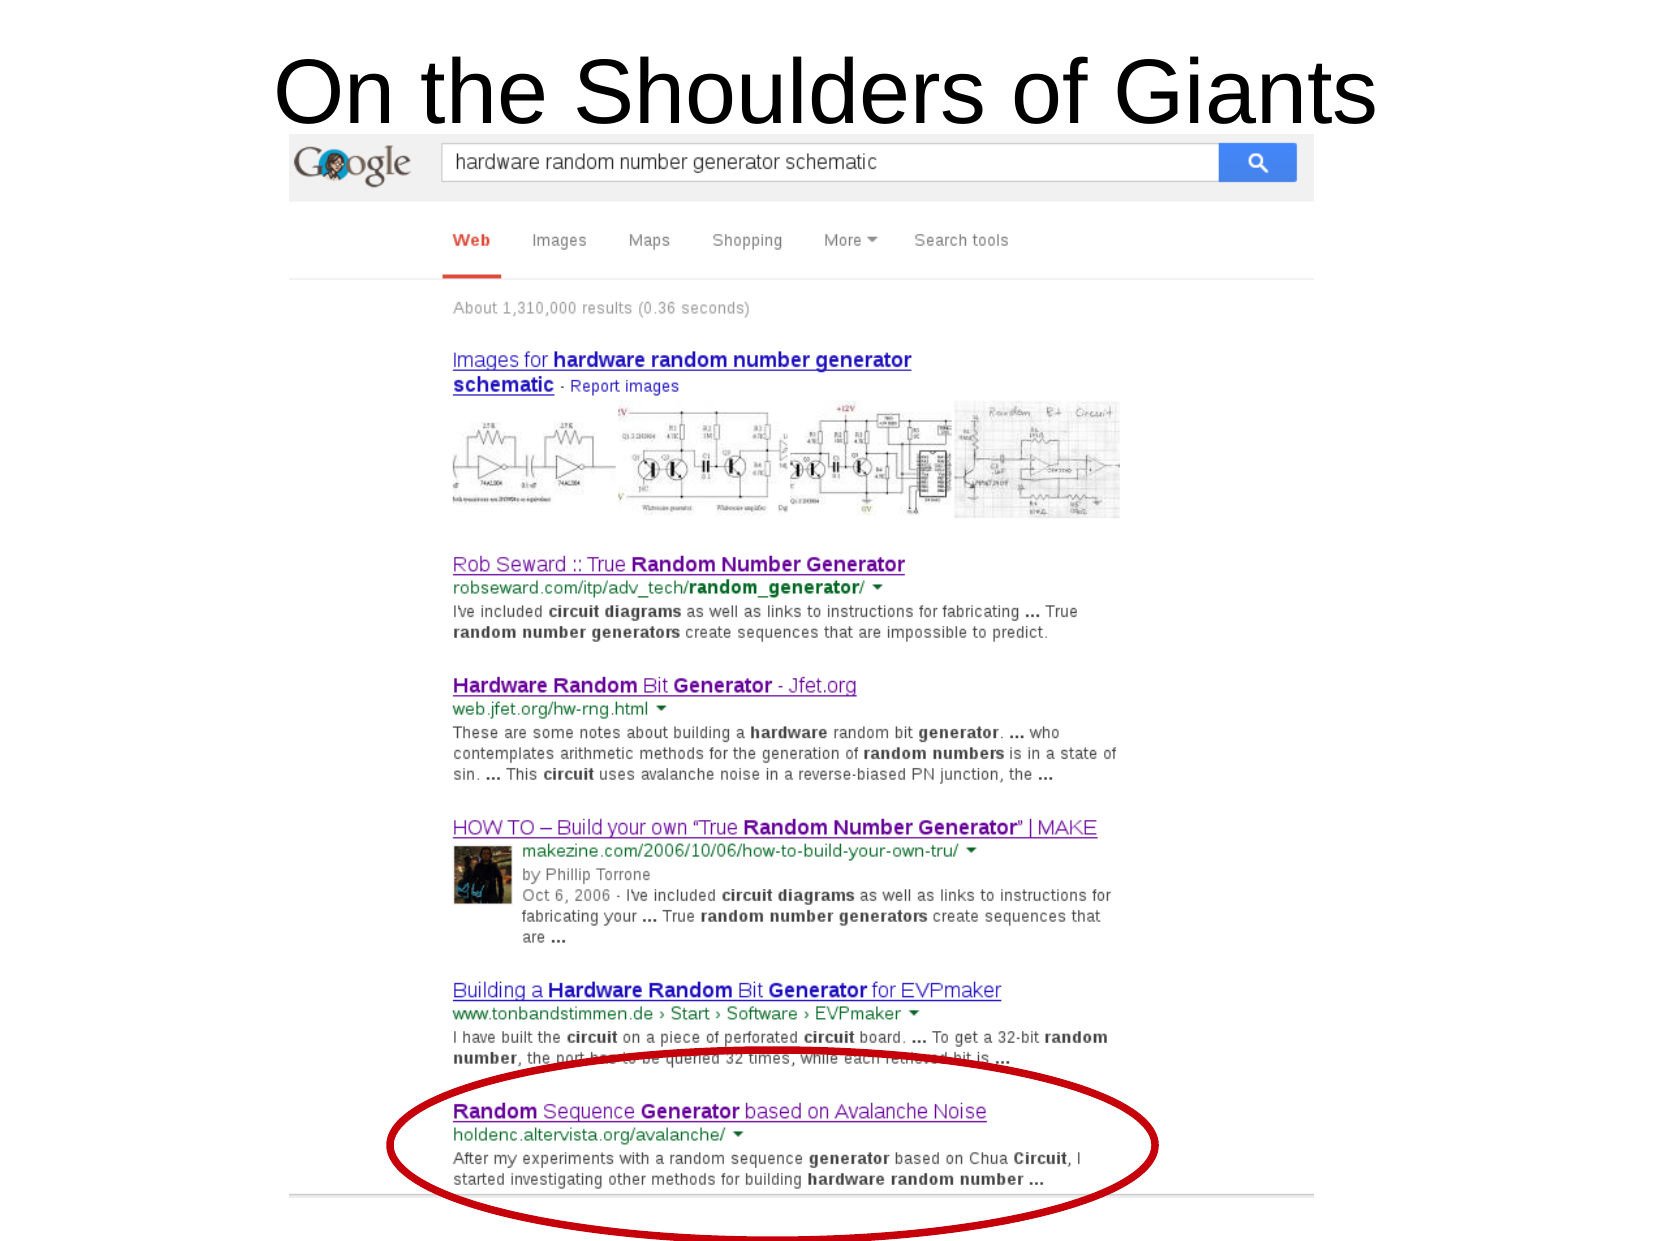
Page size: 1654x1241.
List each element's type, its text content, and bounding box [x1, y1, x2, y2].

title On the Shoulders of Giants [82, 0, 1571, 196]
text_box [390, 1050, 1156, 1241]
picture [289, 134, 1314, 1198]
